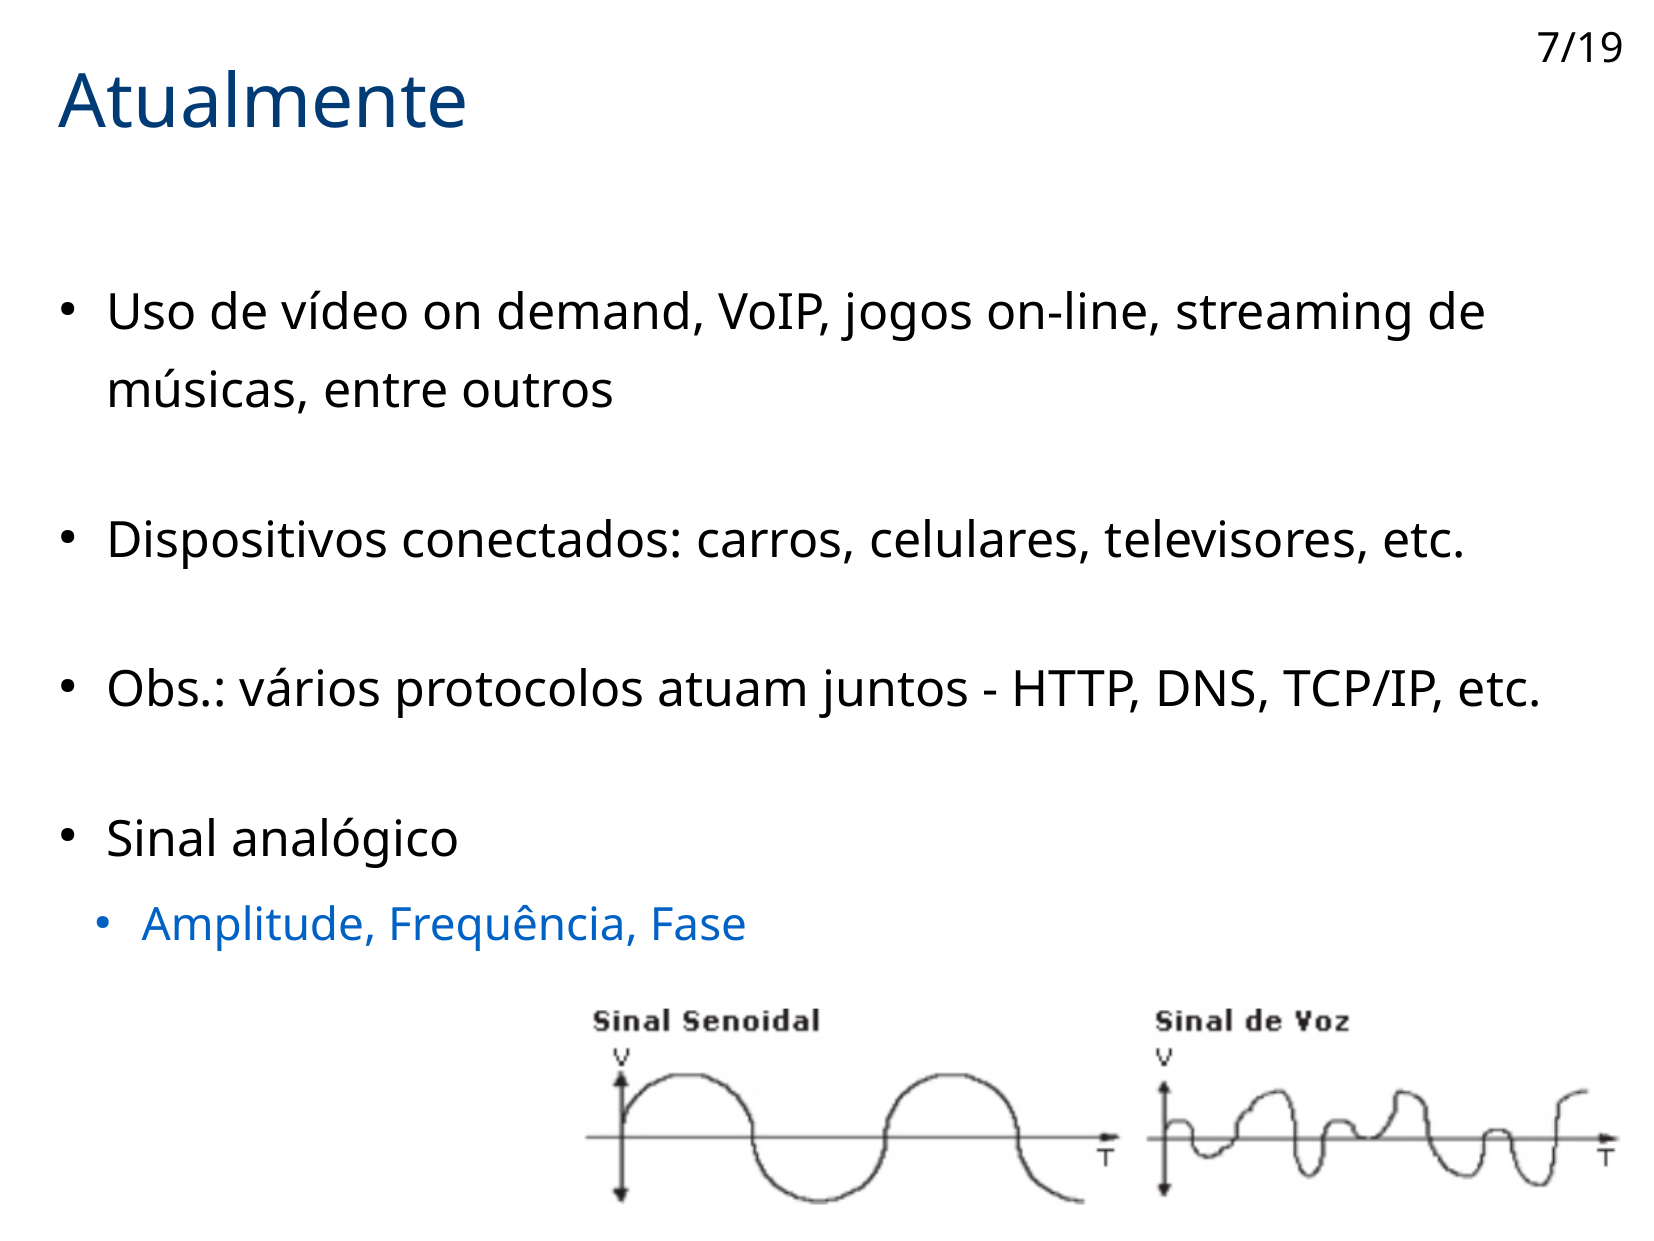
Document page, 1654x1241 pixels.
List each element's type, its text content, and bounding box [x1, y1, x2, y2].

list Uso de vídeo on demand, VoIP, jogos on-line, streaming de músicas, entre outros Dispositivos conectados: carros, celulares, televisores, etc. Obs.: vários protocolos atuam juntos - HTTP, DNS, TCP/IP, etc. Sinal analógico Amplitude, Frequência, Fase [59, 265, 1625, 1211]
picture [574, 998, 1625, 1211]
title Atualmente [59, 47, 1625, 166]
